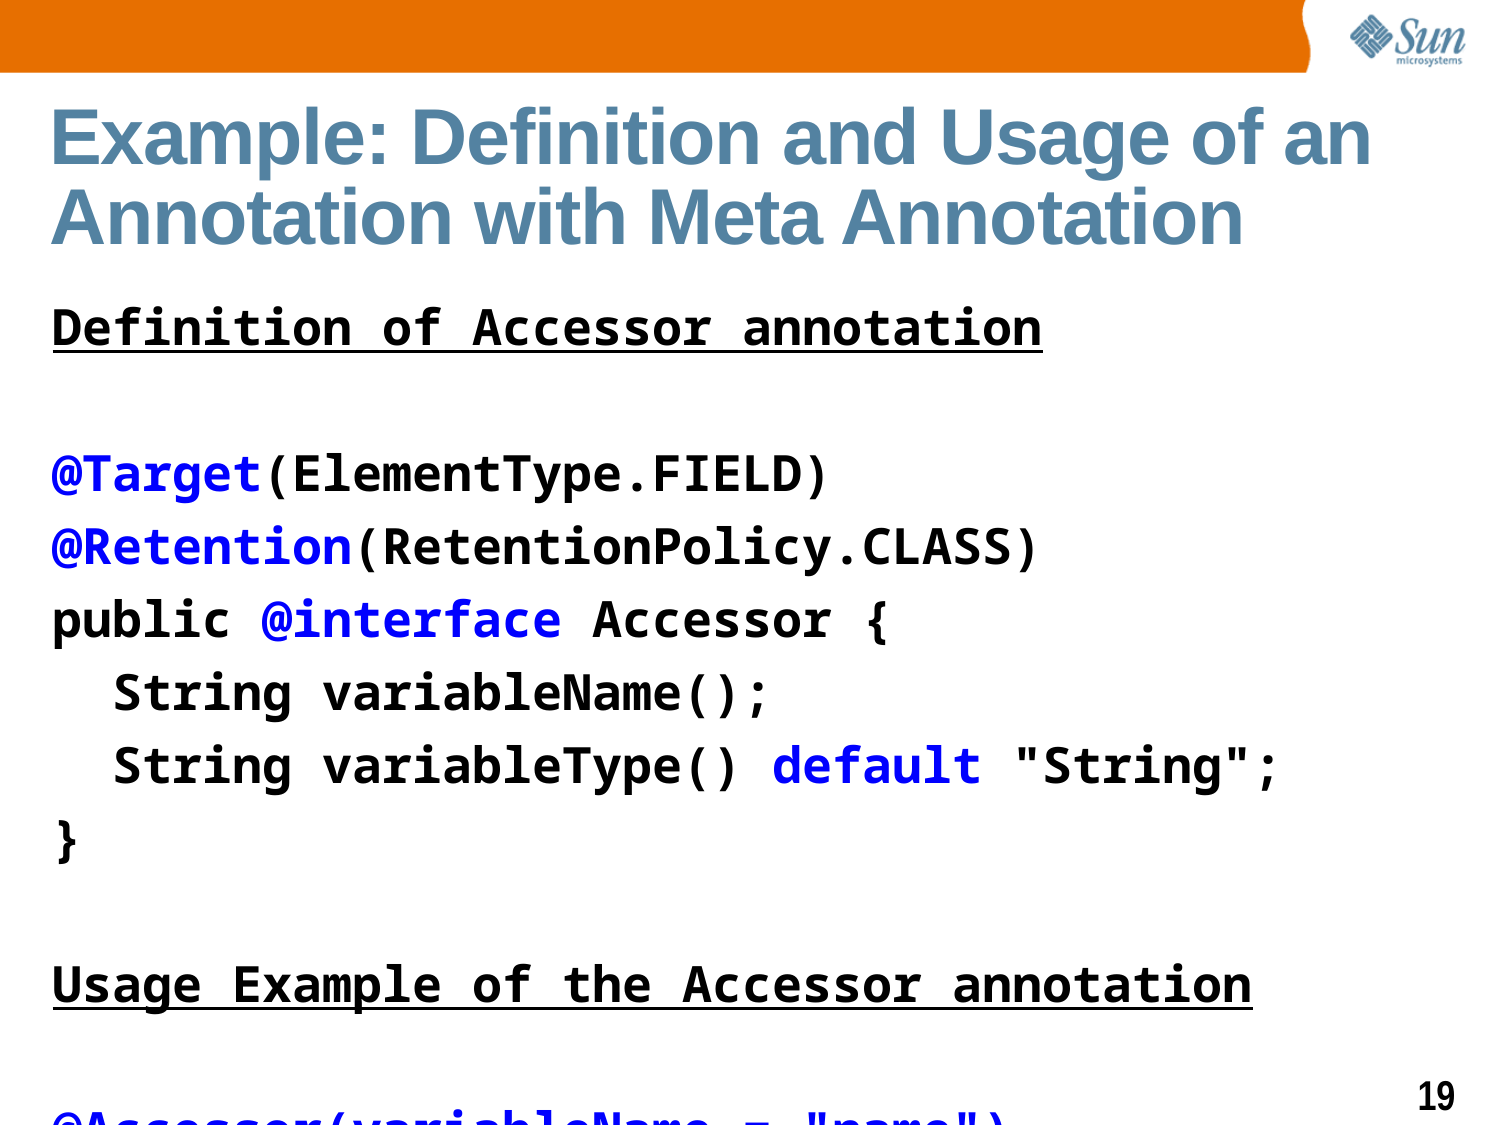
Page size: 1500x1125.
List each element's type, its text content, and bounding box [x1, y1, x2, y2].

text_box Definition of Accessor annotation @Target(ElementType.FIELD) @Retention(RetentionPolicy.CLASS) public @interface Accessor { String variableName(); String variableType() default "String"; } Usage Example of the Accessor annotation @Accessor(variableName = "name") public String myVariable; [52, 299, 1439, 1115]
picture [0, 0, 1500, 75]
title Example: Definition and Usage of an Annotation with Meta Annotation [49, 100, 1412, 278]
